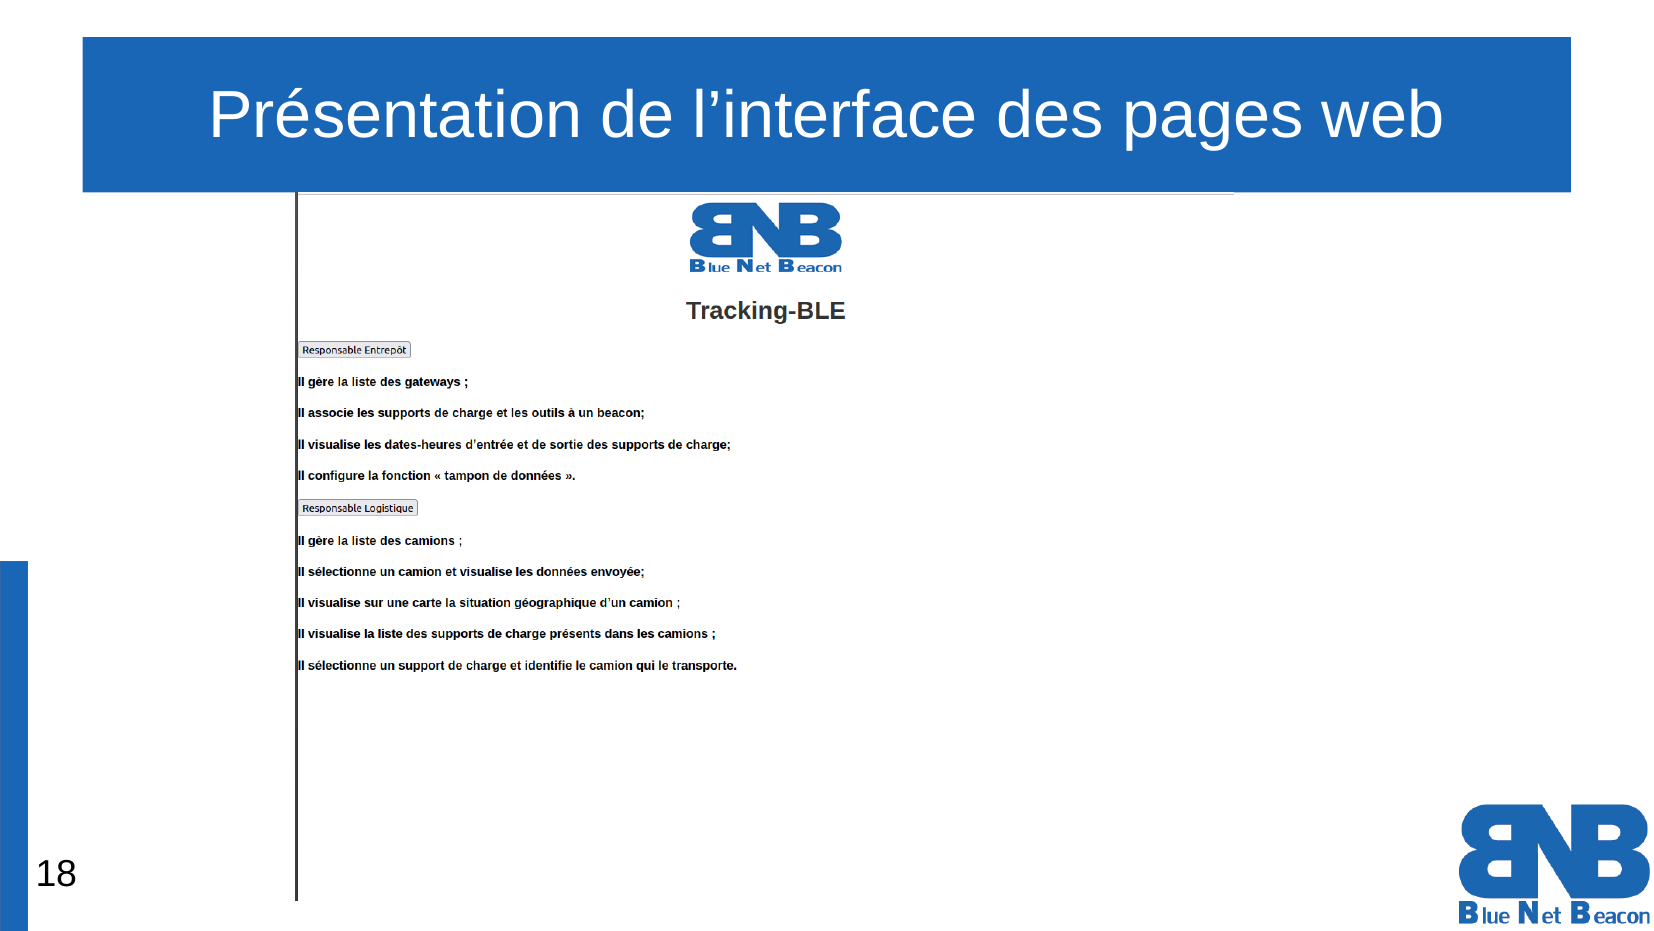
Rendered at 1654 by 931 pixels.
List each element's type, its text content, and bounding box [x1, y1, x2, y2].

title Présentation de l’interface des pages web [82, 37, 1571, 193]
text_box <numéro> [20, 845, 650, 916]
picture [1459, 797, 1650, 930]
picture [295, 192, 1234, 902]
text_box [0, 561, 28, 931]
